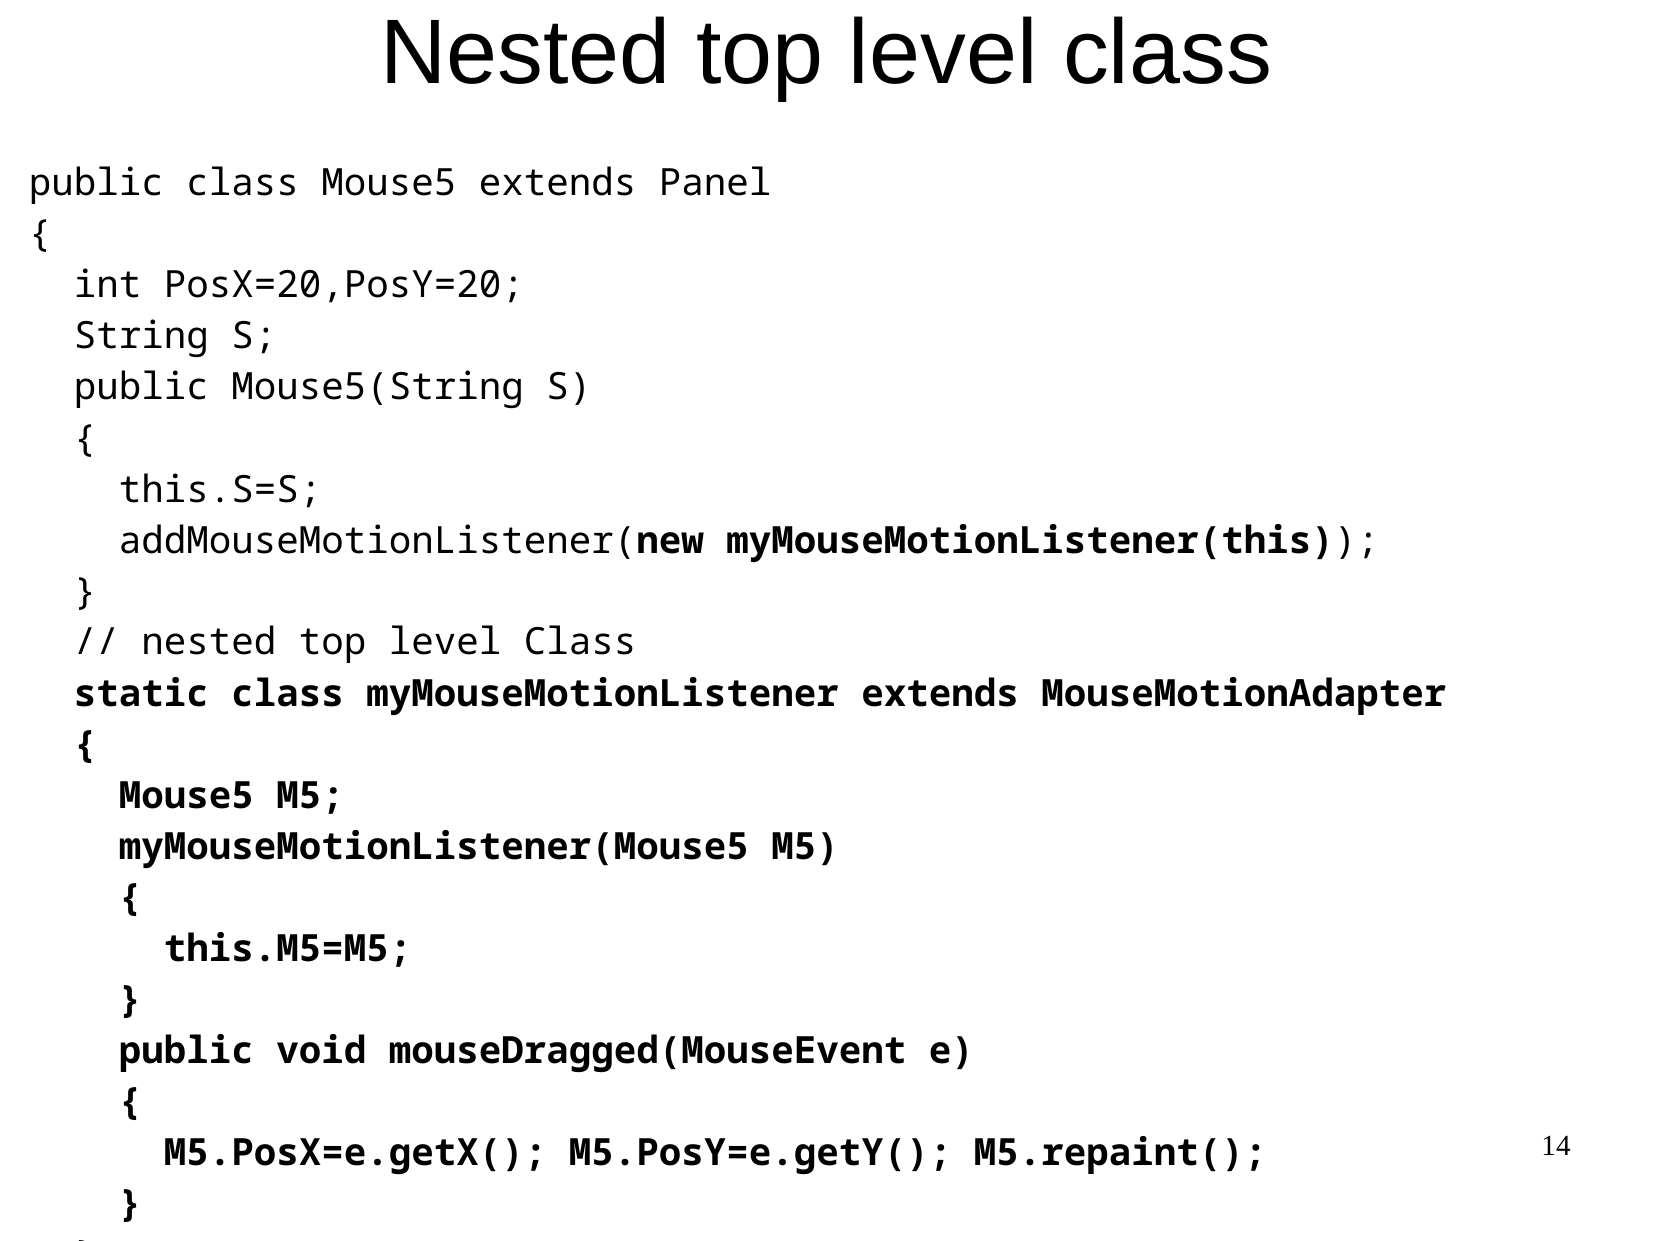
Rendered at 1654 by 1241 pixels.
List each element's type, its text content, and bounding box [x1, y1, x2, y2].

title Nested top level class [82, 0, 1571, 103]
text_box public class Mouse5 extends Panel { int PosX=20,PosY=20; String S; public Mouse5(String S) { this.S=S; addMouseMotionListener(new myMouseMotionListener(this)); } // nested top level Class static class myMouseMotionListener extends MouseMotionAdapter { Mouse5 M5; myMouseMotionListener(Mouse5 M5) { this.M5=M5; } public void mouseDragged(MouseEvent e) { M5.PosX=e.getX(); M5.PosY=e.getY(); M5.repaint(); } } public void paint(Graphics g) { g.drawString(S,PosX,PosY); } public static void main(String args[]) { . . . } } [13, 148, 1654, 1241]
